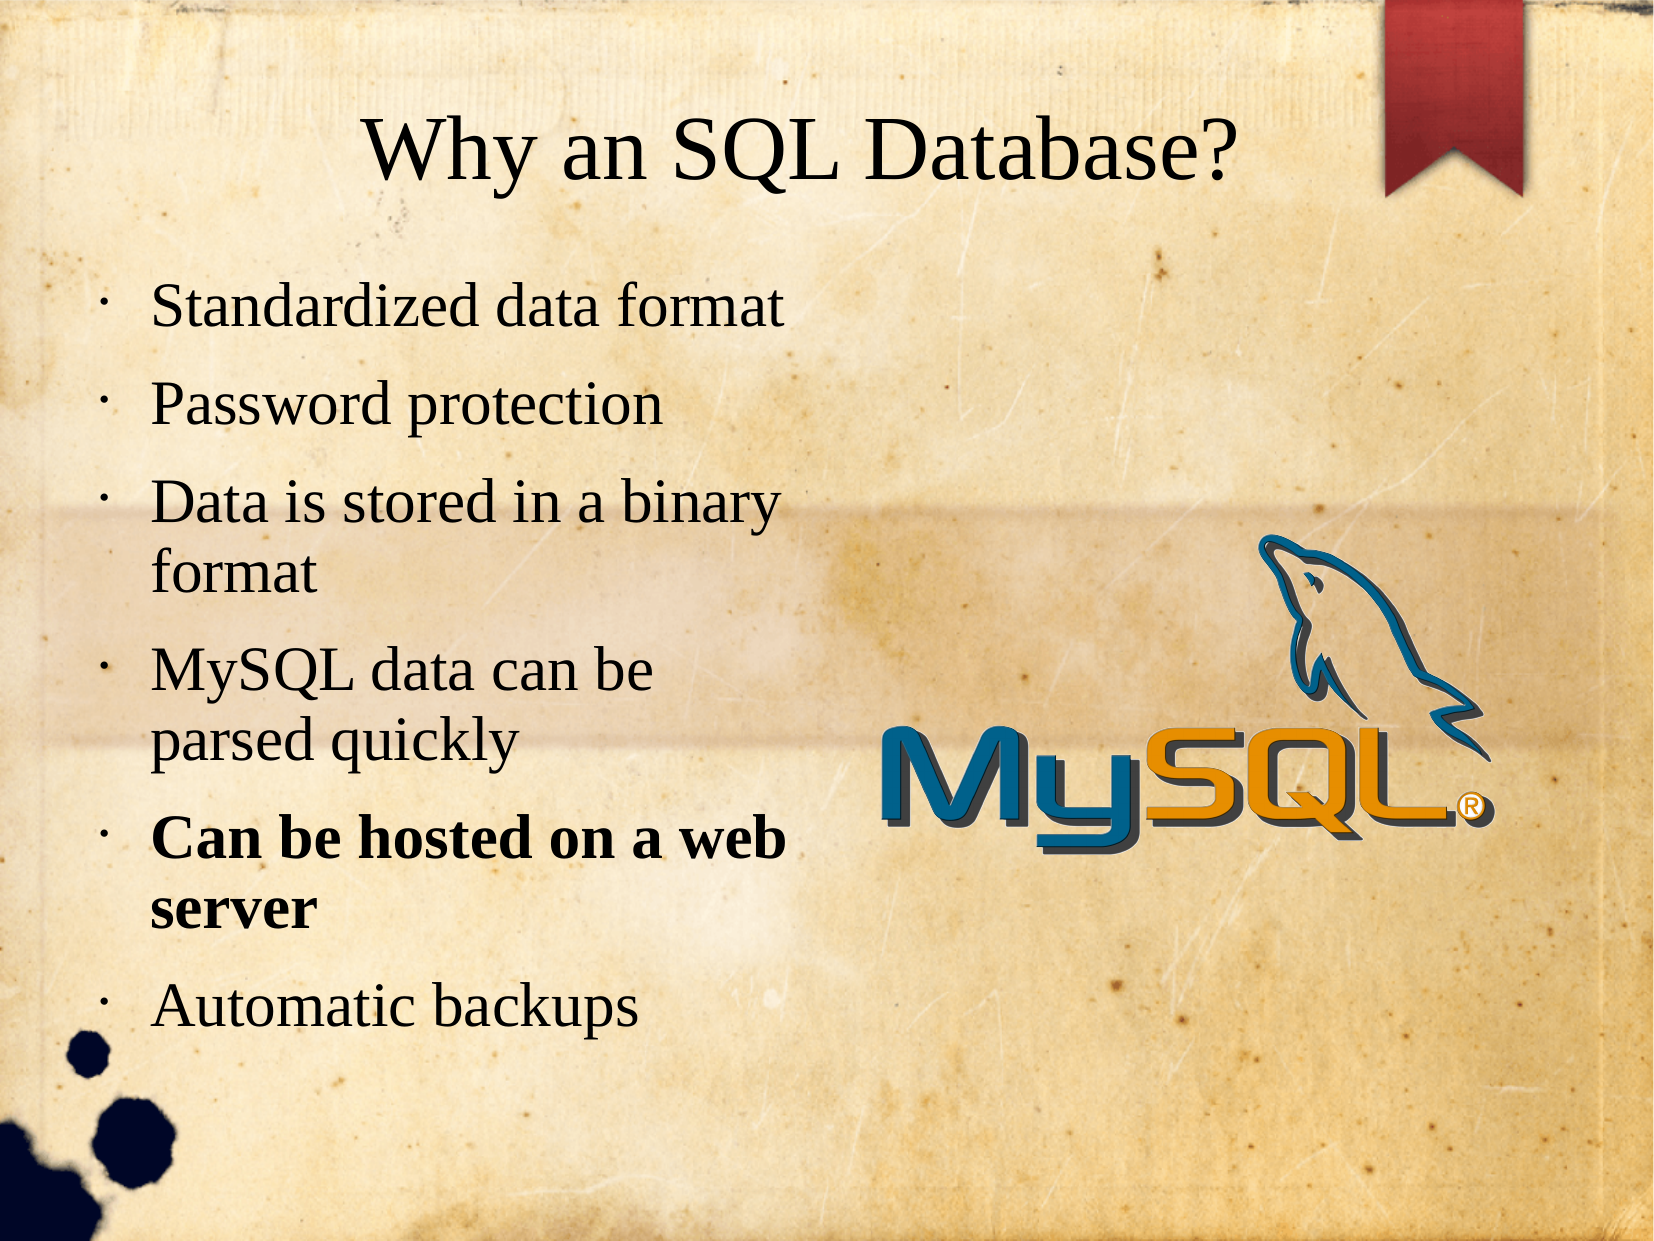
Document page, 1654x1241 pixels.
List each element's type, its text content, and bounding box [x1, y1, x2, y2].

list Standardized data format Password protection Data is stored in a binary format MySQL data can be parsed quickly Can be hosted on a web server Automatic backups [82, 270, 793, 1111]
picture [0, 0, 1654, 1241]
title Why an SQL Database? [56, 45, 1546, 253]
